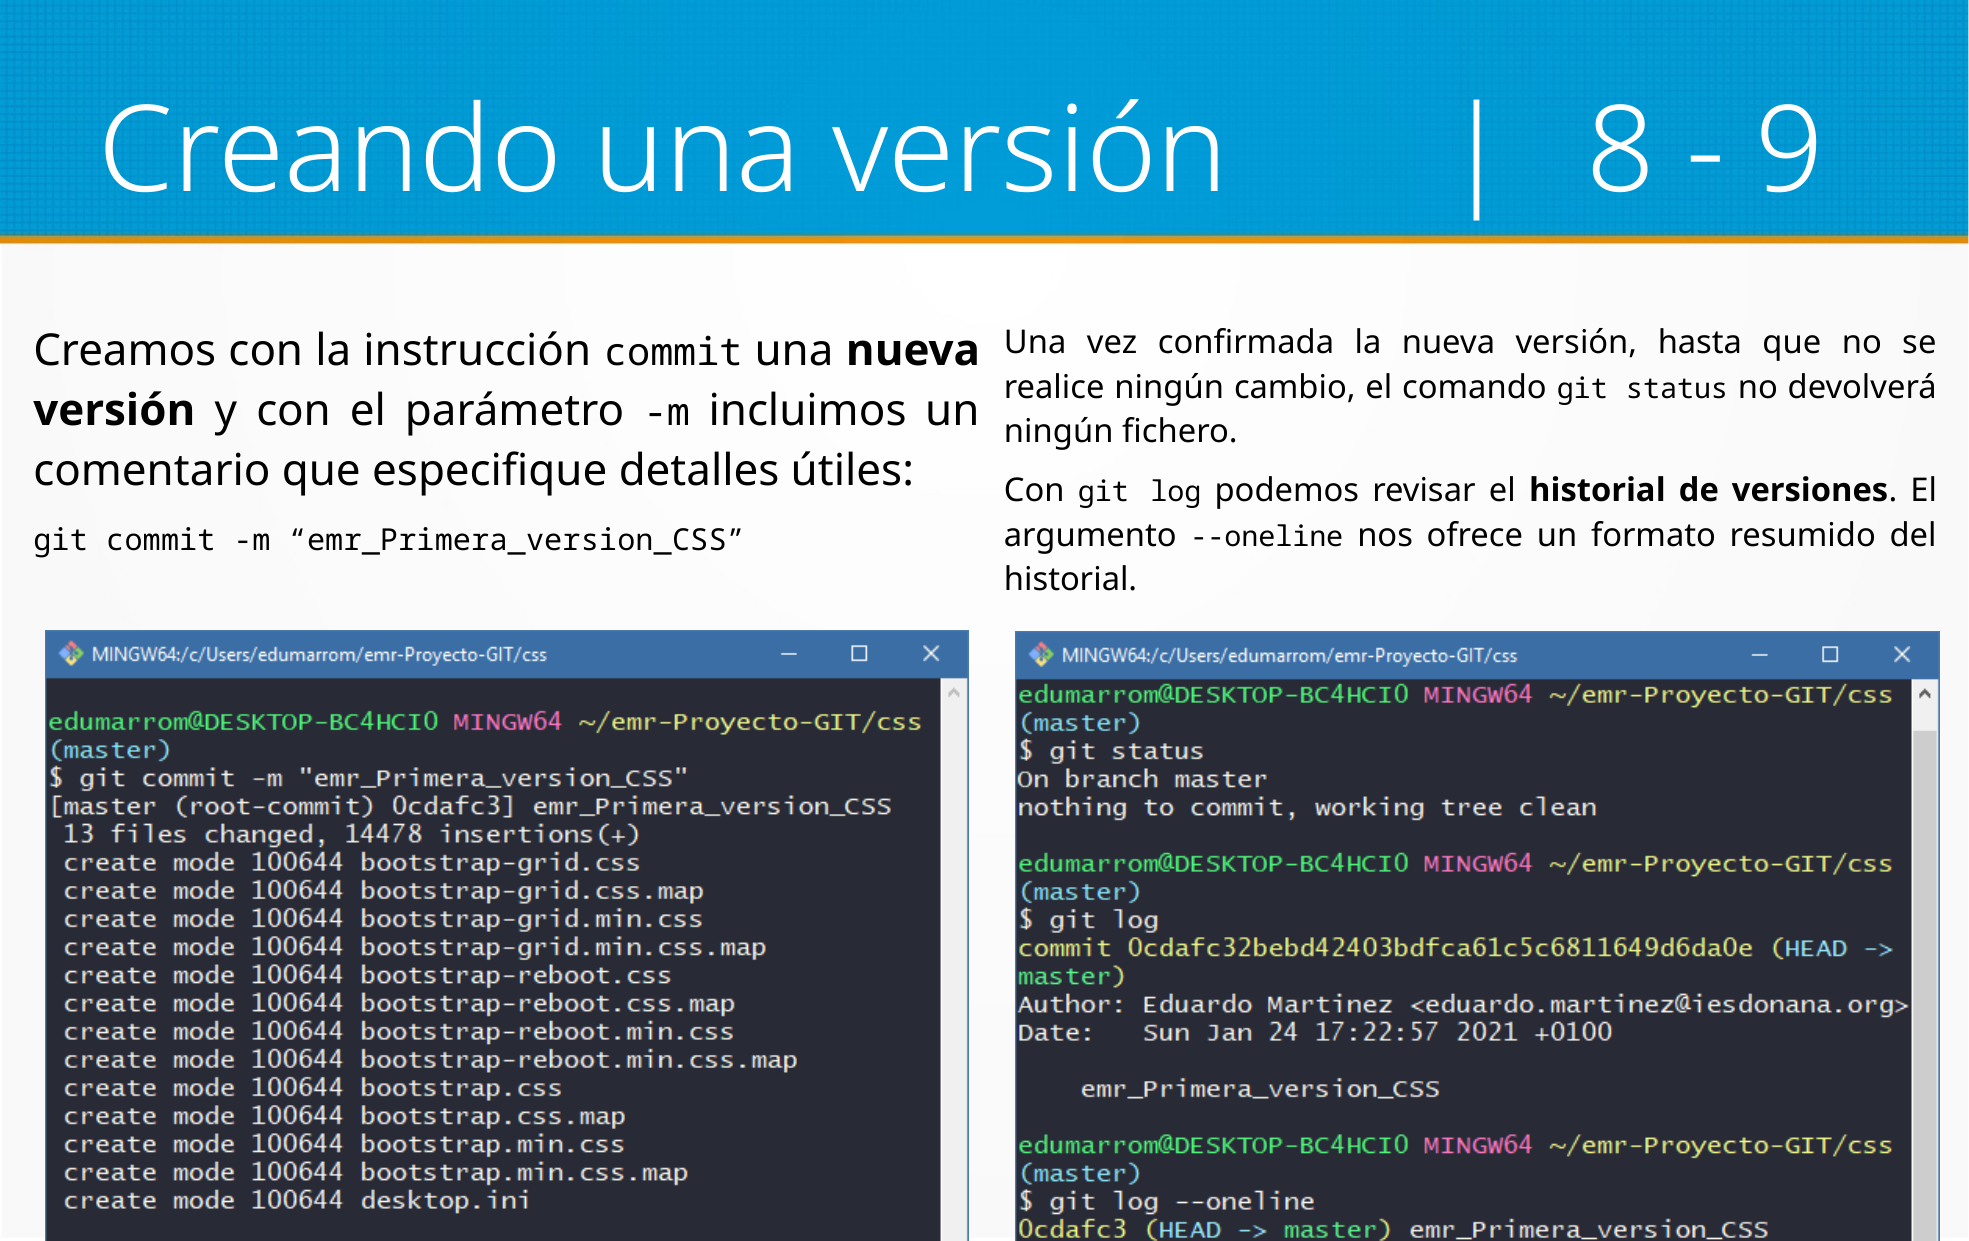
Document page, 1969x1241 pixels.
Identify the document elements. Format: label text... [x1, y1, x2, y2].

picture [0, 233, 1969, 1241]
list Una vez confirmada la nueva versión, hasta que no se realice ningún cambio, el comando git status no devolverá ningún fichero. Con git log podemos revisar el historial de versiones. El argumento --oneline nos ofrece un formato resumido del historial. [1003, 318, 1938, 603]
title Creando una versión | 8 - 9 [98, 19, 1870, 227]
list Creamos con la instrucción commit una nueva versión y con el parámetro -m incluimos un comentario que especifique detalles útiles: git commit -m “emr_Primera_version_CSS” [33, 318, 981, 603]
